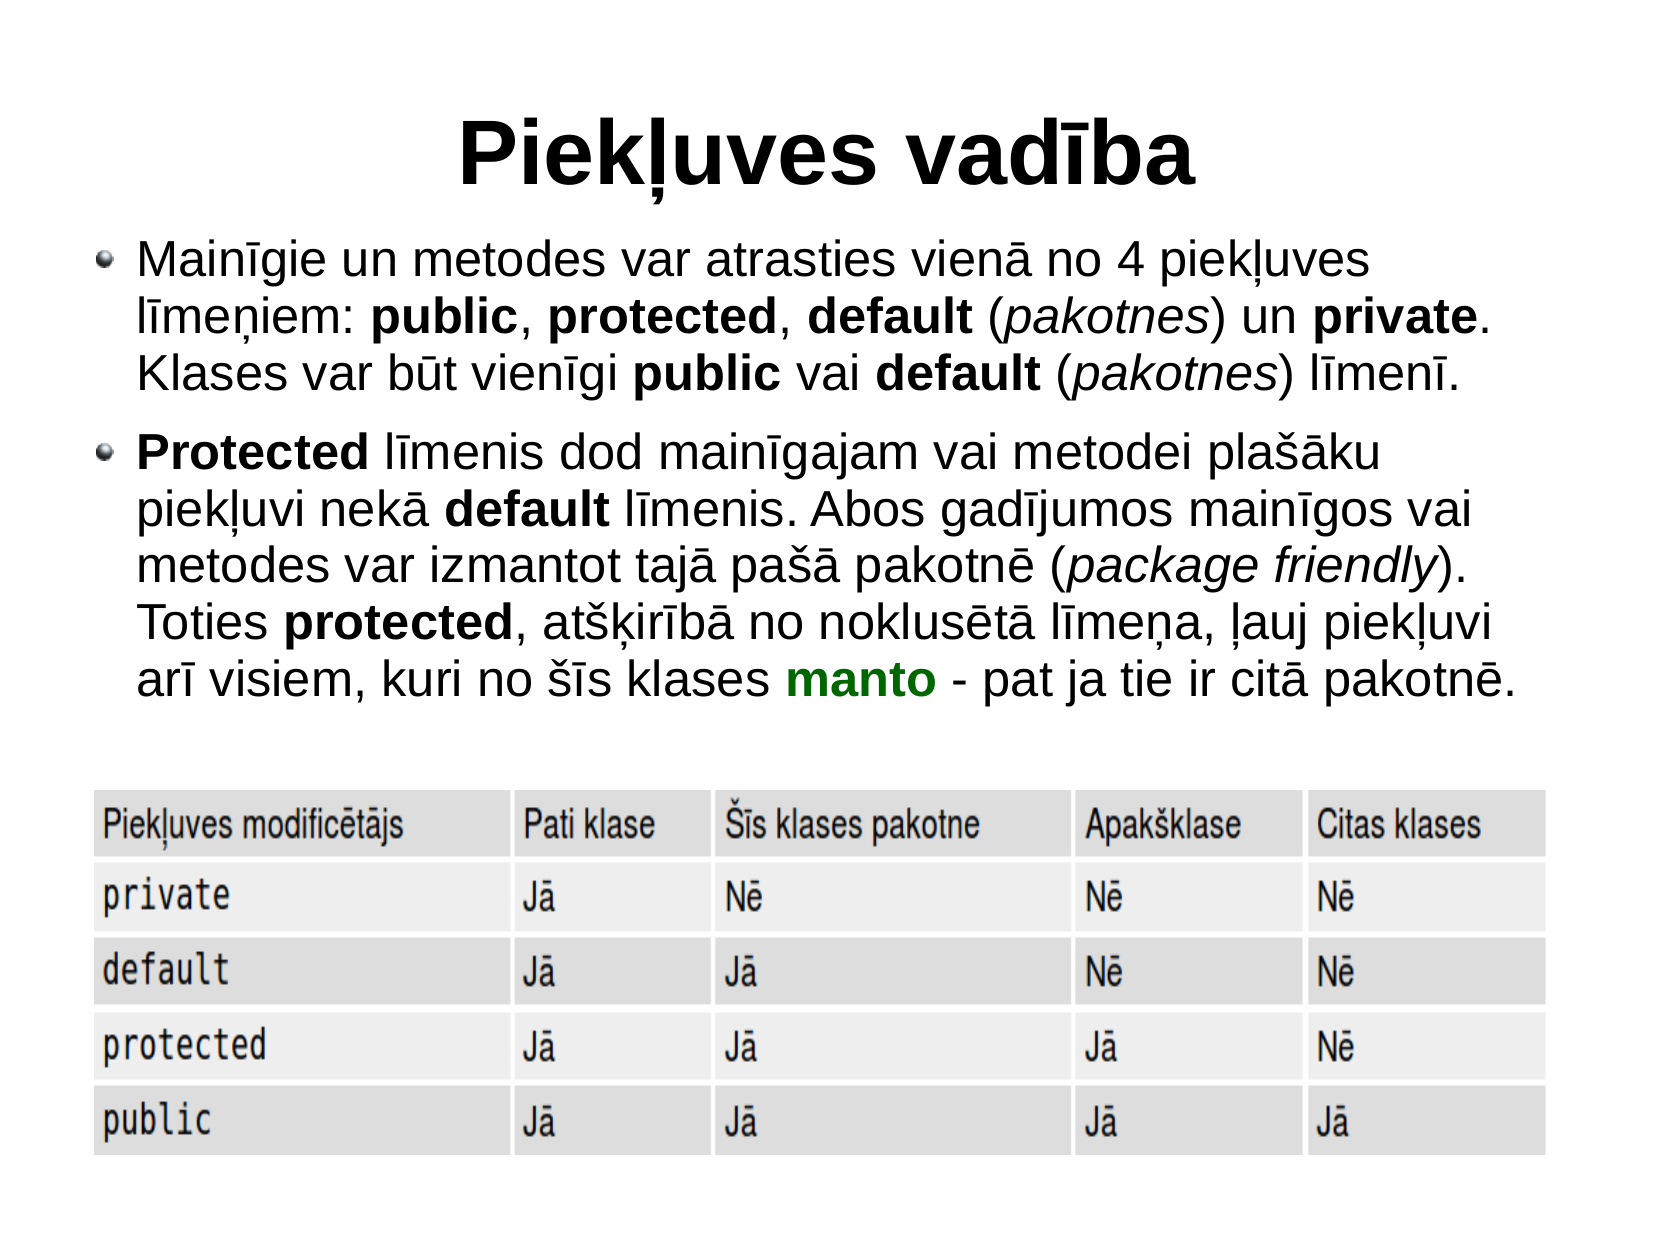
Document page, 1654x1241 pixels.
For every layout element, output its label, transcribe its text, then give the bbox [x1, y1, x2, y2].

title Piekļuves vadība [82, 49, 1571, 257]
picture [94, 790, 1550, 1155]
list Mainīgie un metodes var atrasties vienā no 4 piekļuves līmeņiem: public, protected, default (pakotnes) un private. Klases var būt vienīgi public vai default (pakotnes) līmenī. Protected līmenis dod mainīgajam vai metodei plašāku piekļuvi nekā default līmenis. Abos gadījumos mainīgos vai metodes var izmantot tajā pašā pakotnē (package friendly). Toties protected, atšķirībā no noklusētā līmeņa, ļauj piekļuvi arī visiem, kuri no šīs klases manto - pat ja tie ir citā pakotnē. [82, 230, 1538, 760]
